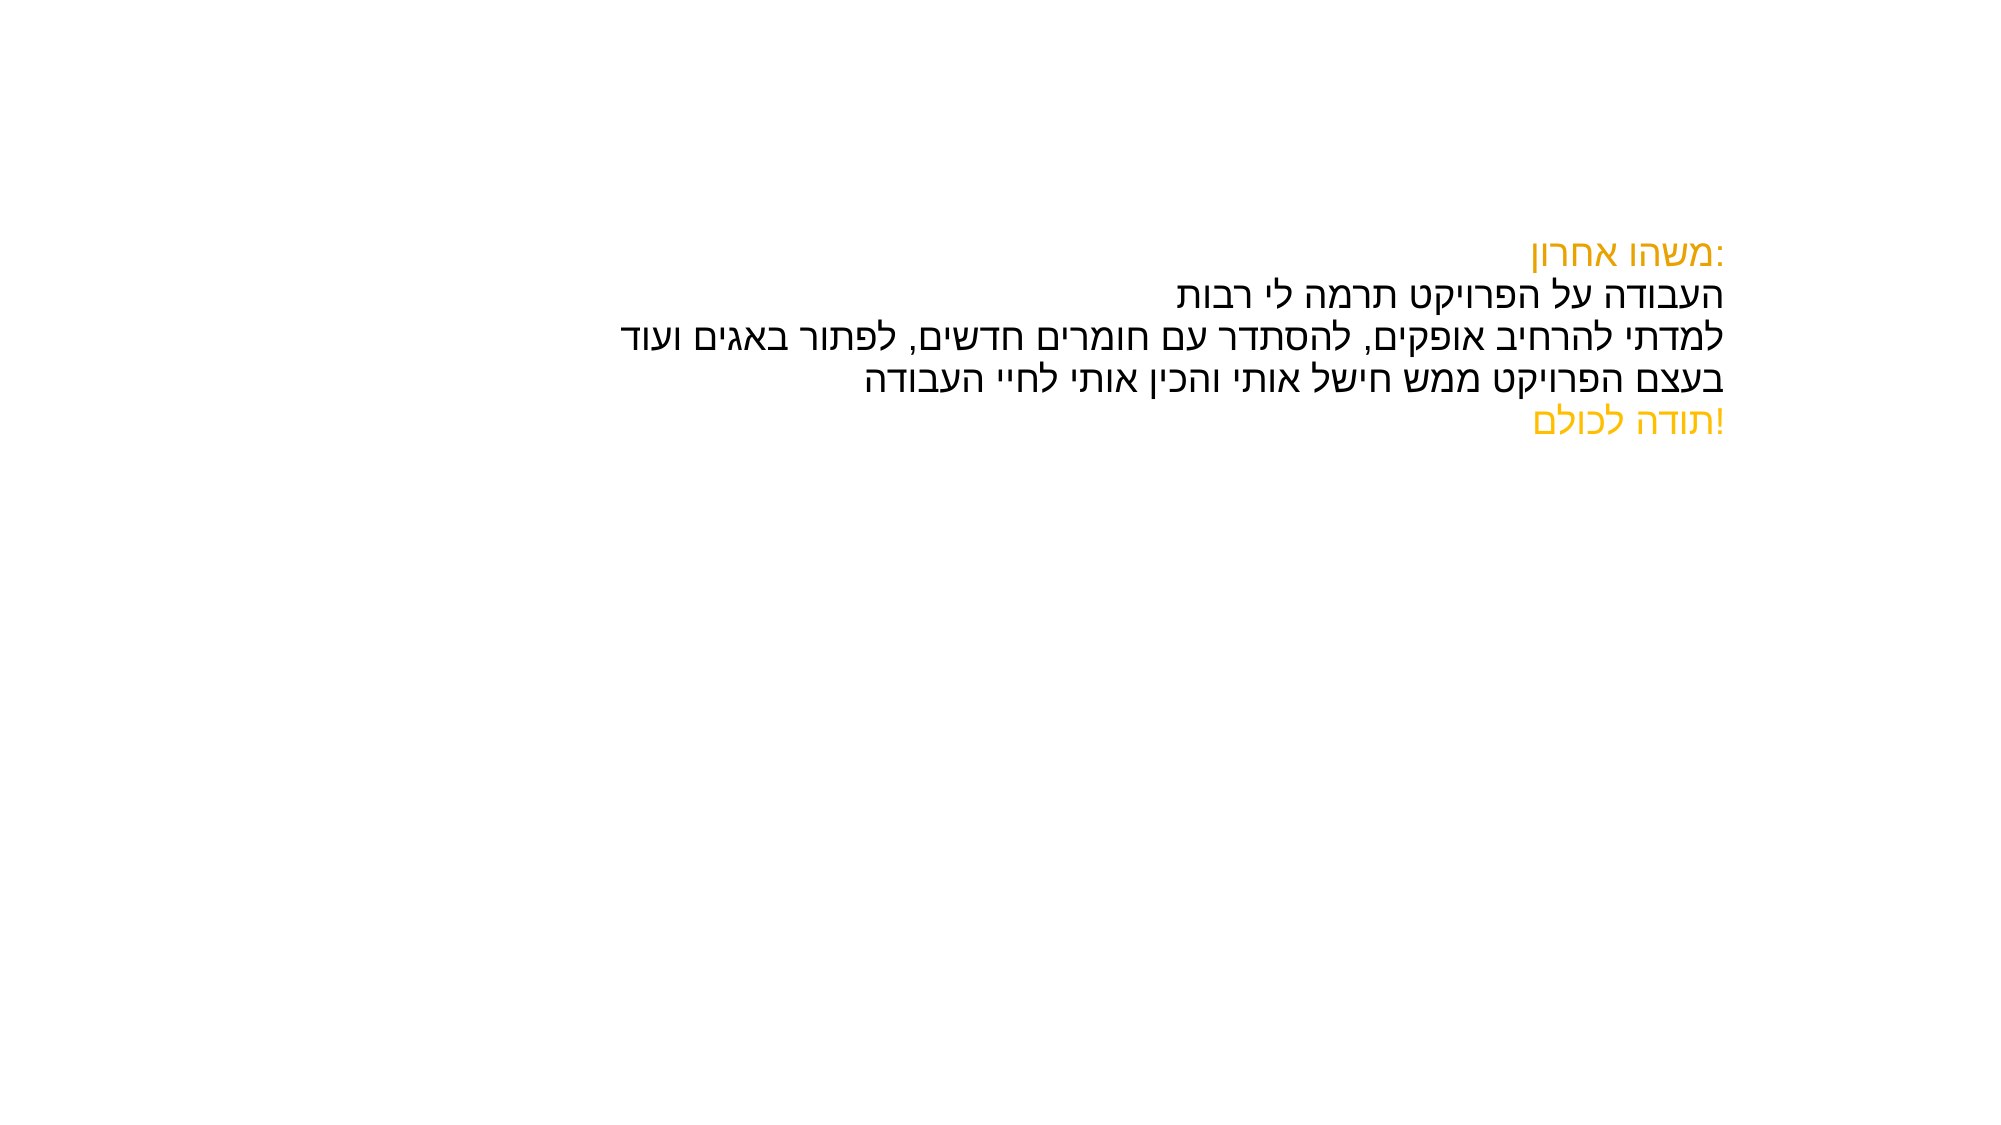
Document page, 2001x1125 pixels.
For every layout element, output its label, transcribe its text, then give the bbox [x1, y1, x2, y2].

text_box משהו אחרון: העבודה על הפרויקט תרמה לי רבות למדתי להרחיב אופקים, להסתדר עם חומרים חדשים, לפתור באגים ועוד בעצם הפרויקט ממש חישל אותי והכין אותי לחיי העבודה תודה לכולם! [330, 224, 1741, 450]
